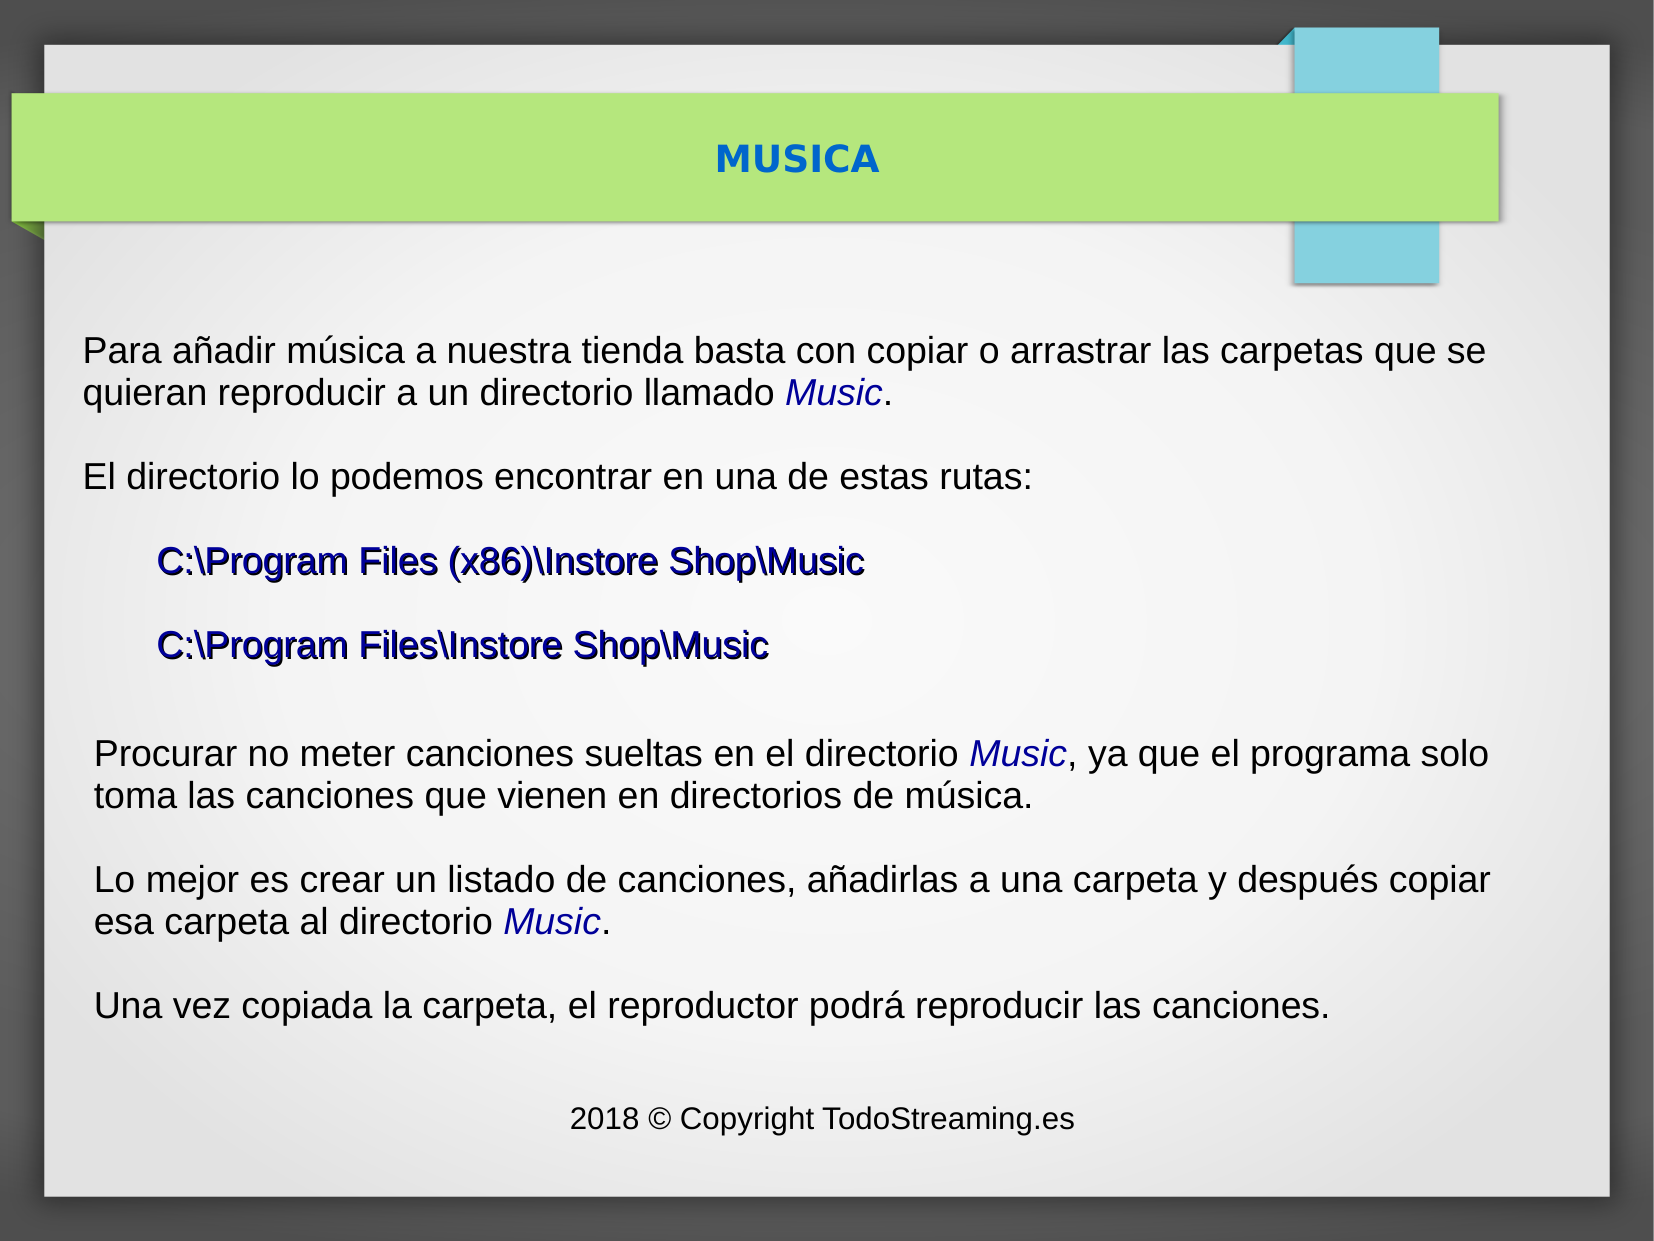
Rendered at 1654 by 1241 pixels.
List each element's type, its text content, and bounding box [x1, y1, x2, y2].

text_box 2018 © Copyright TodoStreaming.es [555, 1119, 1099, 1146]
text_box Para añadir música a nuestra tienda basta con copiar o arrastrar las carpetas que se quieran reproducir a un directorio llamado Music. El directorio lo podemos encontrar en una de estas rutas: C:\Program Files (x86)\Instore Shop\Music C:\Program Files\Instore Shop\Music [82, 329, 1536, 666]
picture [0, 0, 1654, 1241]
title MUSICA [437, 118, 1158, 201]
text_box Procurar no meter canciones sueltas en el directorio Music, ya que el programa solo toma las canciones que vienen en directorios de música. Lo mejor es crear un listado de canciones, añadirlas a una carpeta y después copiar esa carpeta al directorio Music. Una vez copiada la carpeta, el reproductor podrá reproducir las canciones. [78, 725, 1524, 1119]
